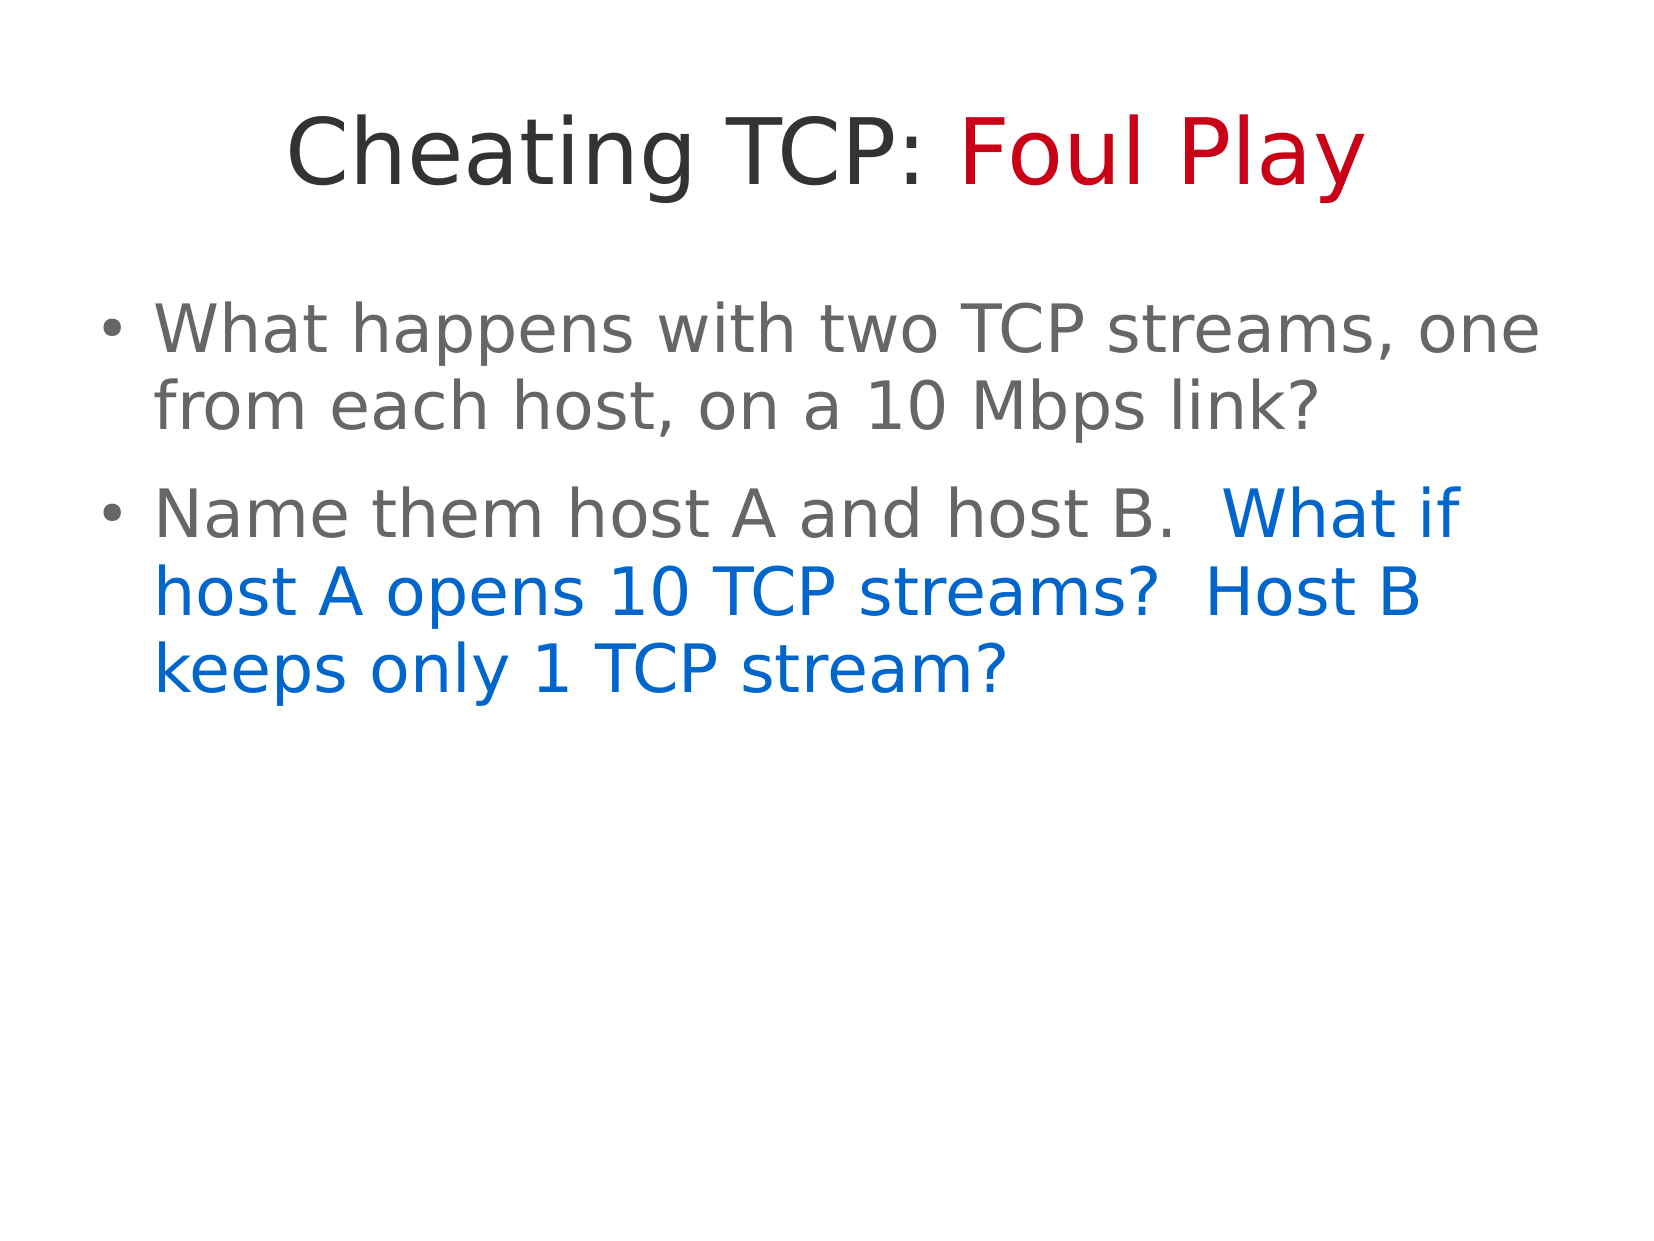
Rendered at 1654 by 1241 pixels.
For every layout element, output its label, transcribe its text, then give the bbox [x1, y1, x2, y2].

title Cheating TCP: Foul Play [82, 49, 1571, 257]
list What happens with two TCP streams, one from each host, on a 10 Mbps link? Name them host A and host B. What if host A opens 10 TCP streams? Host B keeps only 1 TCP stream? [82, 290, 1571, 1109]
